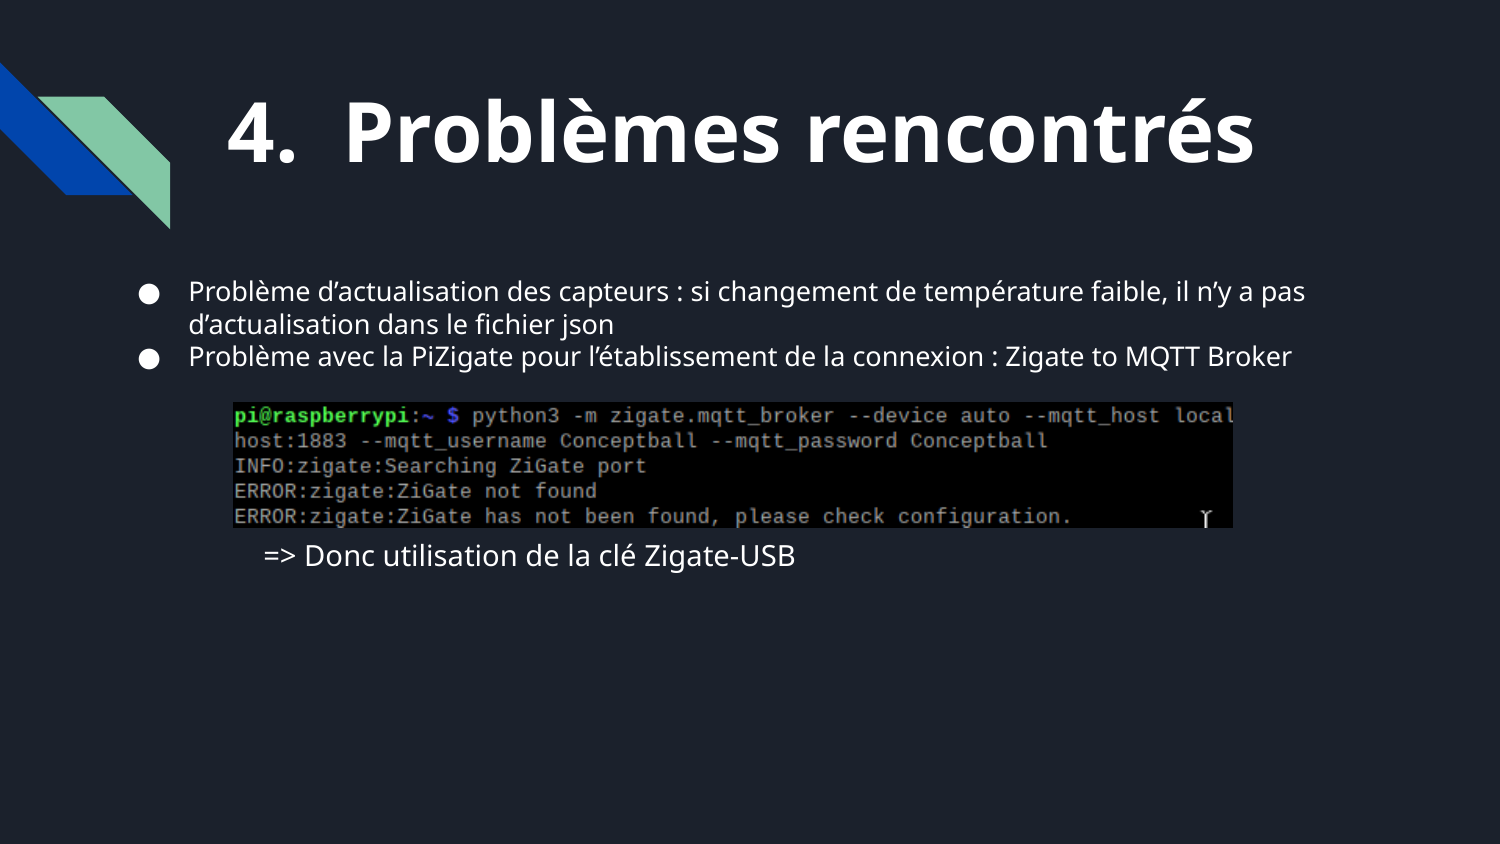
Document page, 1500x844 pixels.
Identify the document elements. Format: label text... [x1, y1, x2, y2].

picture [233, 402, 1233, 528]
list Problème d’actualisation des capteurs : si changement de température faible, il n’y a pas d’actualisation dans le fichier json Problème avec la PiZigate pour l’établissement de la connexion : Zigate to MQTT Broker => Donc utilisation de la clé Zigate-USB [98, 259, 1368, 738]
title 4. Problèmes rencontrés [212, 64, 1368, 215]
